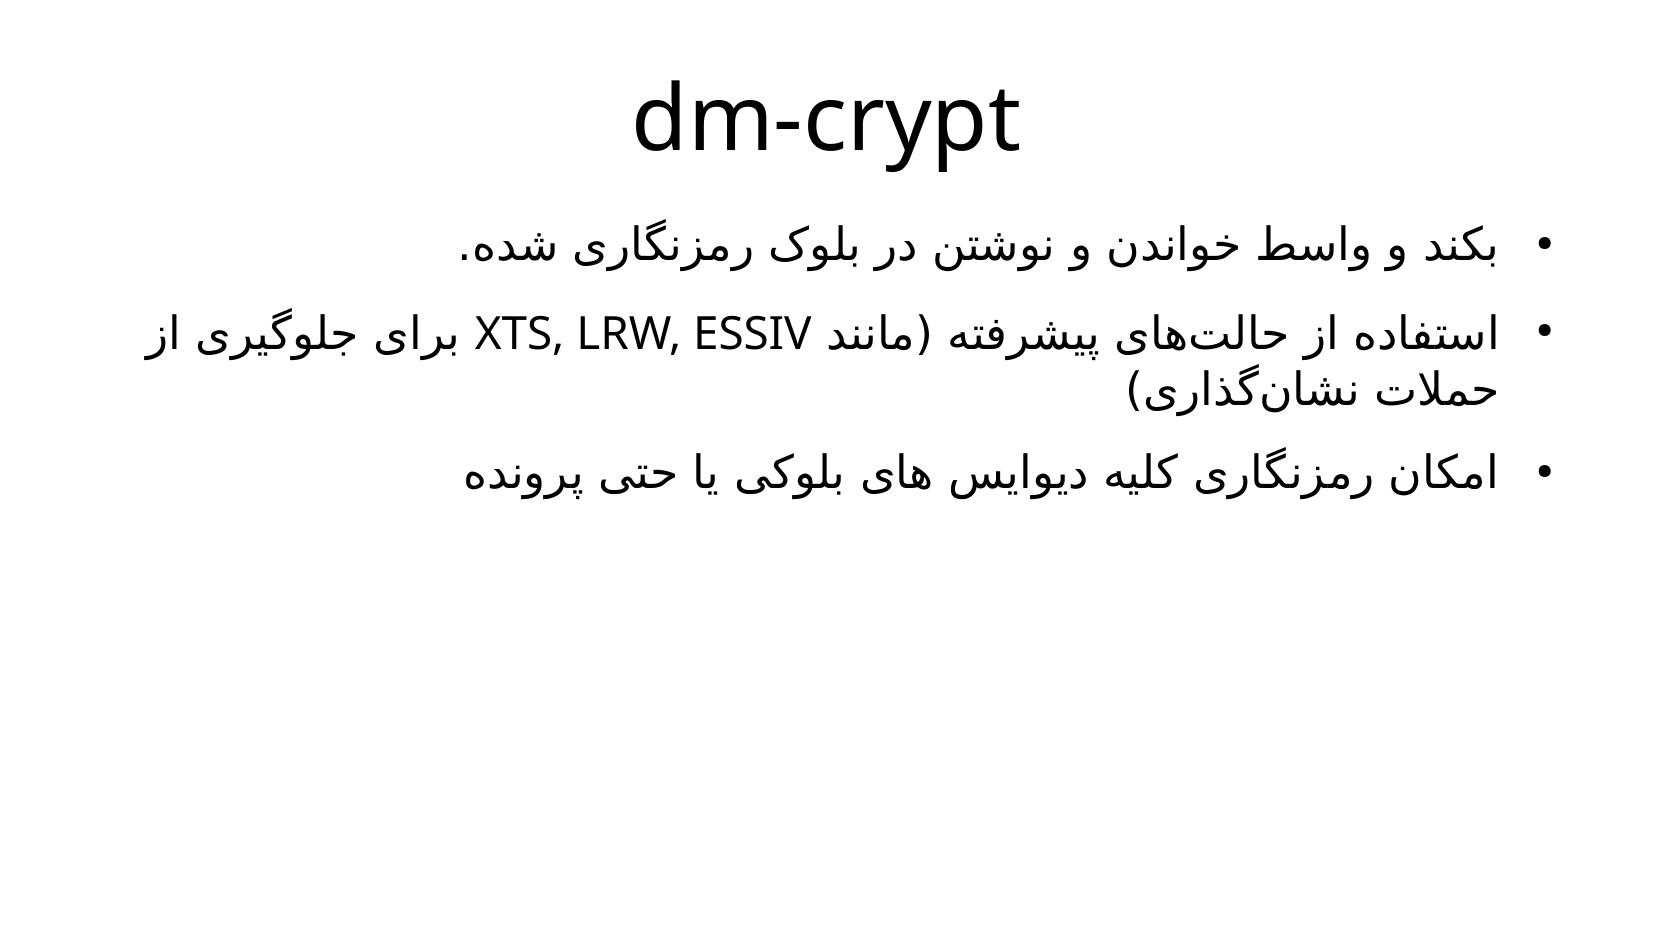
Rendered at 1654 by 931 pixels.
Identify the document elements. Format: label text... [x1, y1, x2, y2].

title dm-crypt [82, 37, 1571, 193]
list بکند و واسط خواندن و نوشتن در بلوک رمزنگاری شده. استفاده از حالت‌های پیشرفته (مانند XTS, LRW, ESSIV برای جلوگیری از حملات نشان‌گذاری) امکان رمزنگاری کلیه دیوایس های بلوکی یا حتی پرونده [82, 217, 1571, 758]
